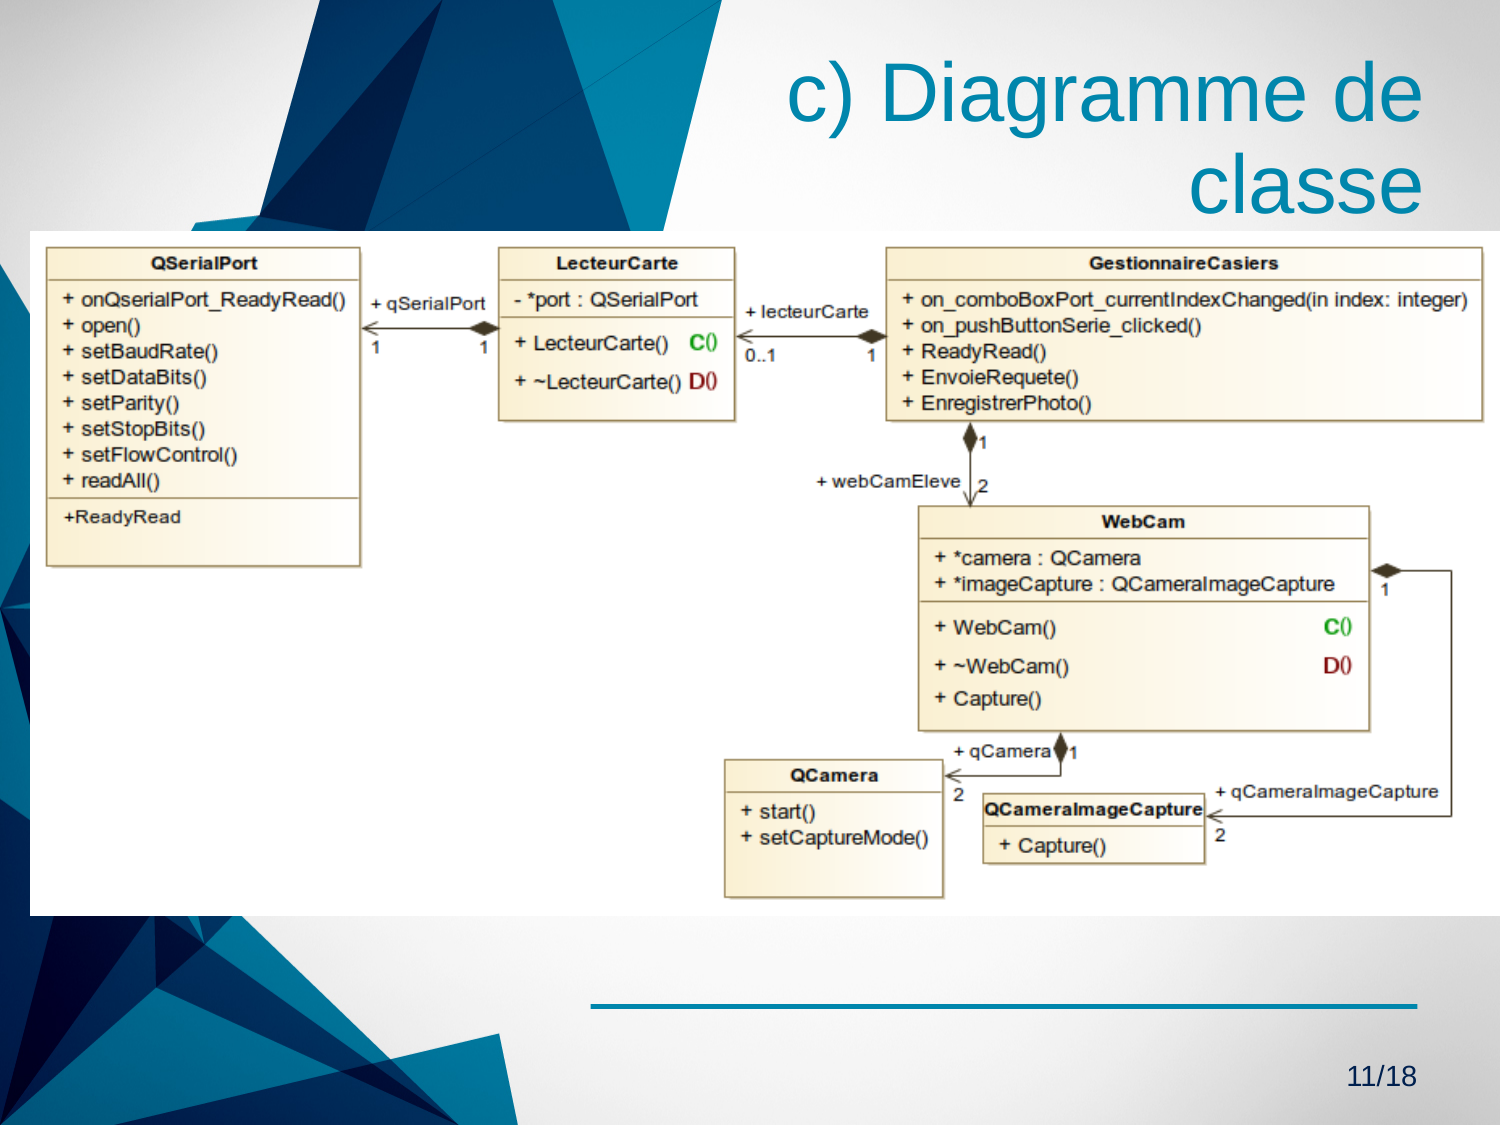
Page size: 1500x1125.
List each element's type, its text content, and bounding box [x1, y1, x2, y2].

picture [0, 0, 1500, 1125]
title c) Diagramme de classe [708, 44, 1425, 231]
